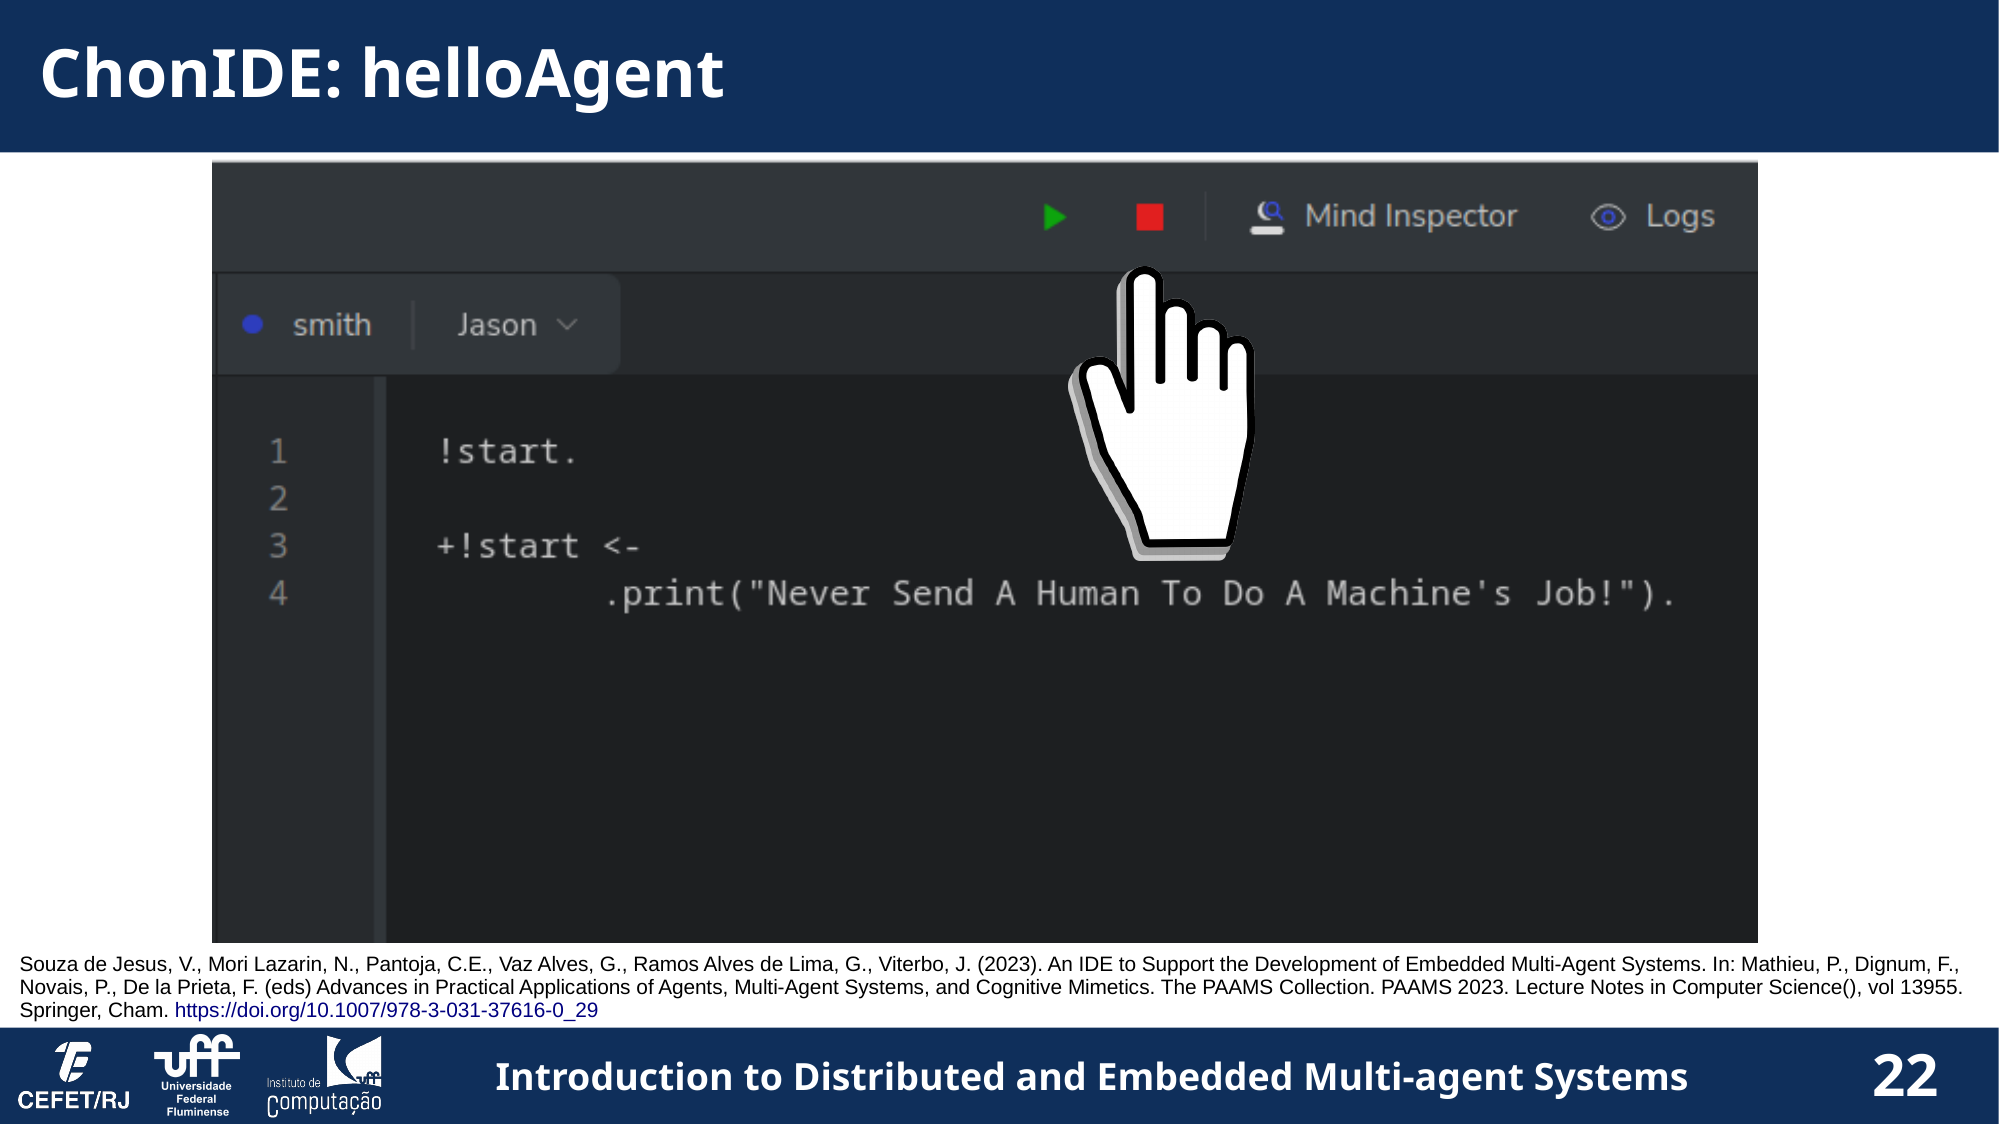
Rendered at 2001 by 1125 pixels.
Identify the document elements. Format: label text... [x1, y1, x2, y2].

picture [18, 1030, 129, 1125]
picture [212, 159, 1758, 943]
text_box ChonIDE: helloAgent [25, 23, 1998, 116]
picture [153, 1033, 241, 1121]
text_box Souza de Jesus, V., Mori Lazarin, N., Pantoja, C.E., Vaz Alves, G., Ramos Alves de Lima, G., Viterbo, J. (2023). An IDE to Support the Development of Embedded Multi-Agent Systems. In: Mathieu, P., Dignum, F., Novais, P., De la Prieta, F. (eds) Advances in Practical Applications of Agents, Multi-Agent Systems, and Cognitive Mimetics. The PAAMS Collection. PAAMS 2023. Lecture Notes in Computer Science(), vol 13955. Springer, Cham. https://doi.org/10.1007/978-3-031-37616-0_29 [4, 944, 1979, 1030]
picture [265, 1033, 383, 1118]
